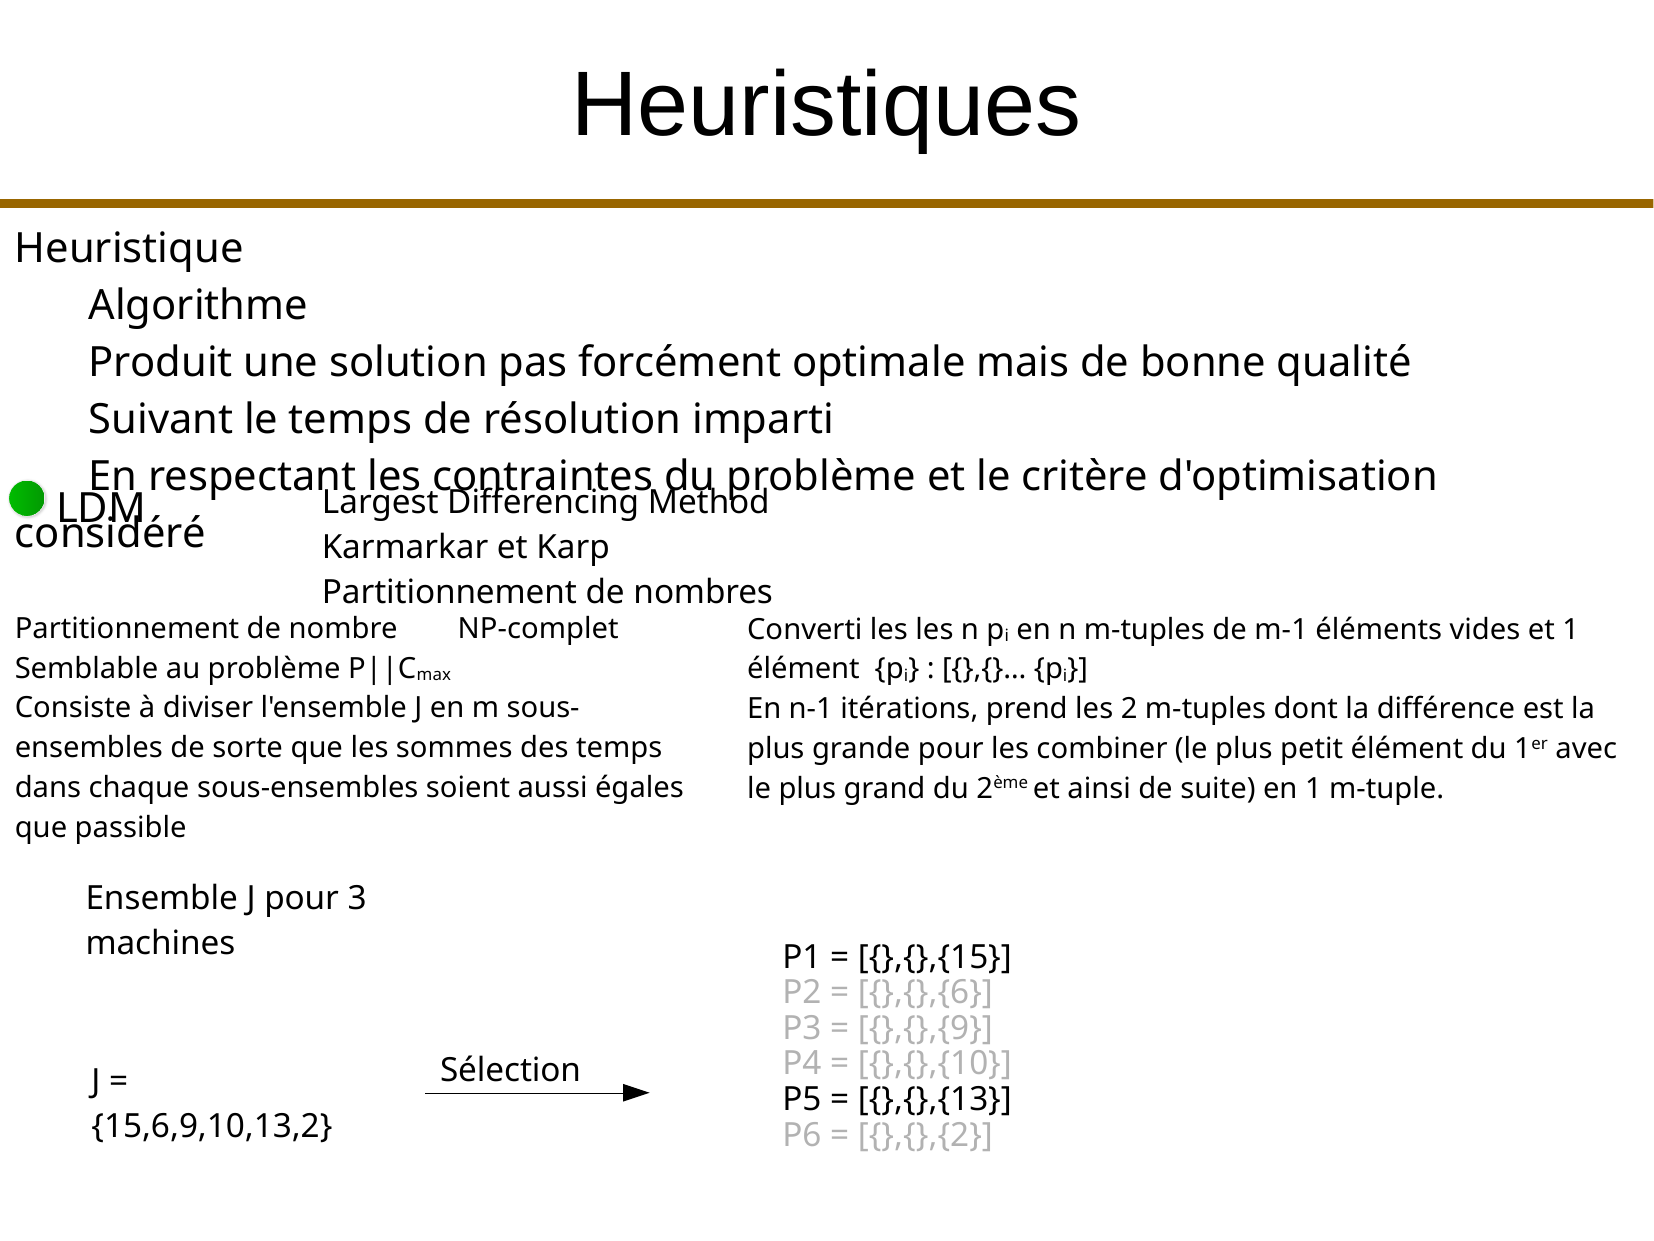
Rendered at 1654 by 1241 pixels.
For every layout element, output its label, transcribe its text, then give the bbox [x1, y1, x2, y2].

text_box Converti les les n pi en n m-tuples de m-1 éléments vides et 1 élément {pi} : [{},{}… {pi}] En n-1 itérations, prend les 2 m-tuples dont la différence est la plus grande pour les combiner (le plus petit élément du 1er avec le plus grand du 2ème et ainsi de suite) en 1 m-tuple. [732, 600, 1654, 805]
text_box P1 = [{},{},{15}] [767, 925, 1028, 961]
text_box P6 = [{},{},{2}] [767, 1103, 1028, 1157]
text_box Largest Differencing Method Karmarkar et Karp Partitionnement de nombres [307, 470, 810, 600]
text_box P5 = [{},{},{13}] [767, 1067, 1028, 1103]
text_box P3 = [{},{},{9}] [767, 996, 1028, 1032]
title Heuristiques [82, 34, 1571, 174]
text_box LDM [41, 470, 237, 534]
text_box Heuristique Algorithme Produit une solution pas forcément optimale mais de bonne qualité Suivant le temps de résolution imparti En respectant les contraintes du problème et le critère d'optimisation considéré [0, 210, 1654, 465]
text_box Sélection [425, 1038, 674, 1130]
text_box P4 = [{},{},{10}] [767, 1032, 1028, 1067]
text_box J = {15,6,9,10,13,2} [76, 1049, 384, 1103]
picture [6, 478, 50, 520]
text_box Ensemble J pour 3 machines [70, 866, 532, 920]
text_box P2 = [{},{},{6}] [767, 961, 1028, 996]
text_box Partitionnement de nombre NP-complet Semblable au problème P||Cmax Consiste à diviser l'ensemble J en m sous-ensembles de sorte que les sommes des temps dans chaque sous-ensembles soient aussi égales que passible [0, 599, 733, 793]
